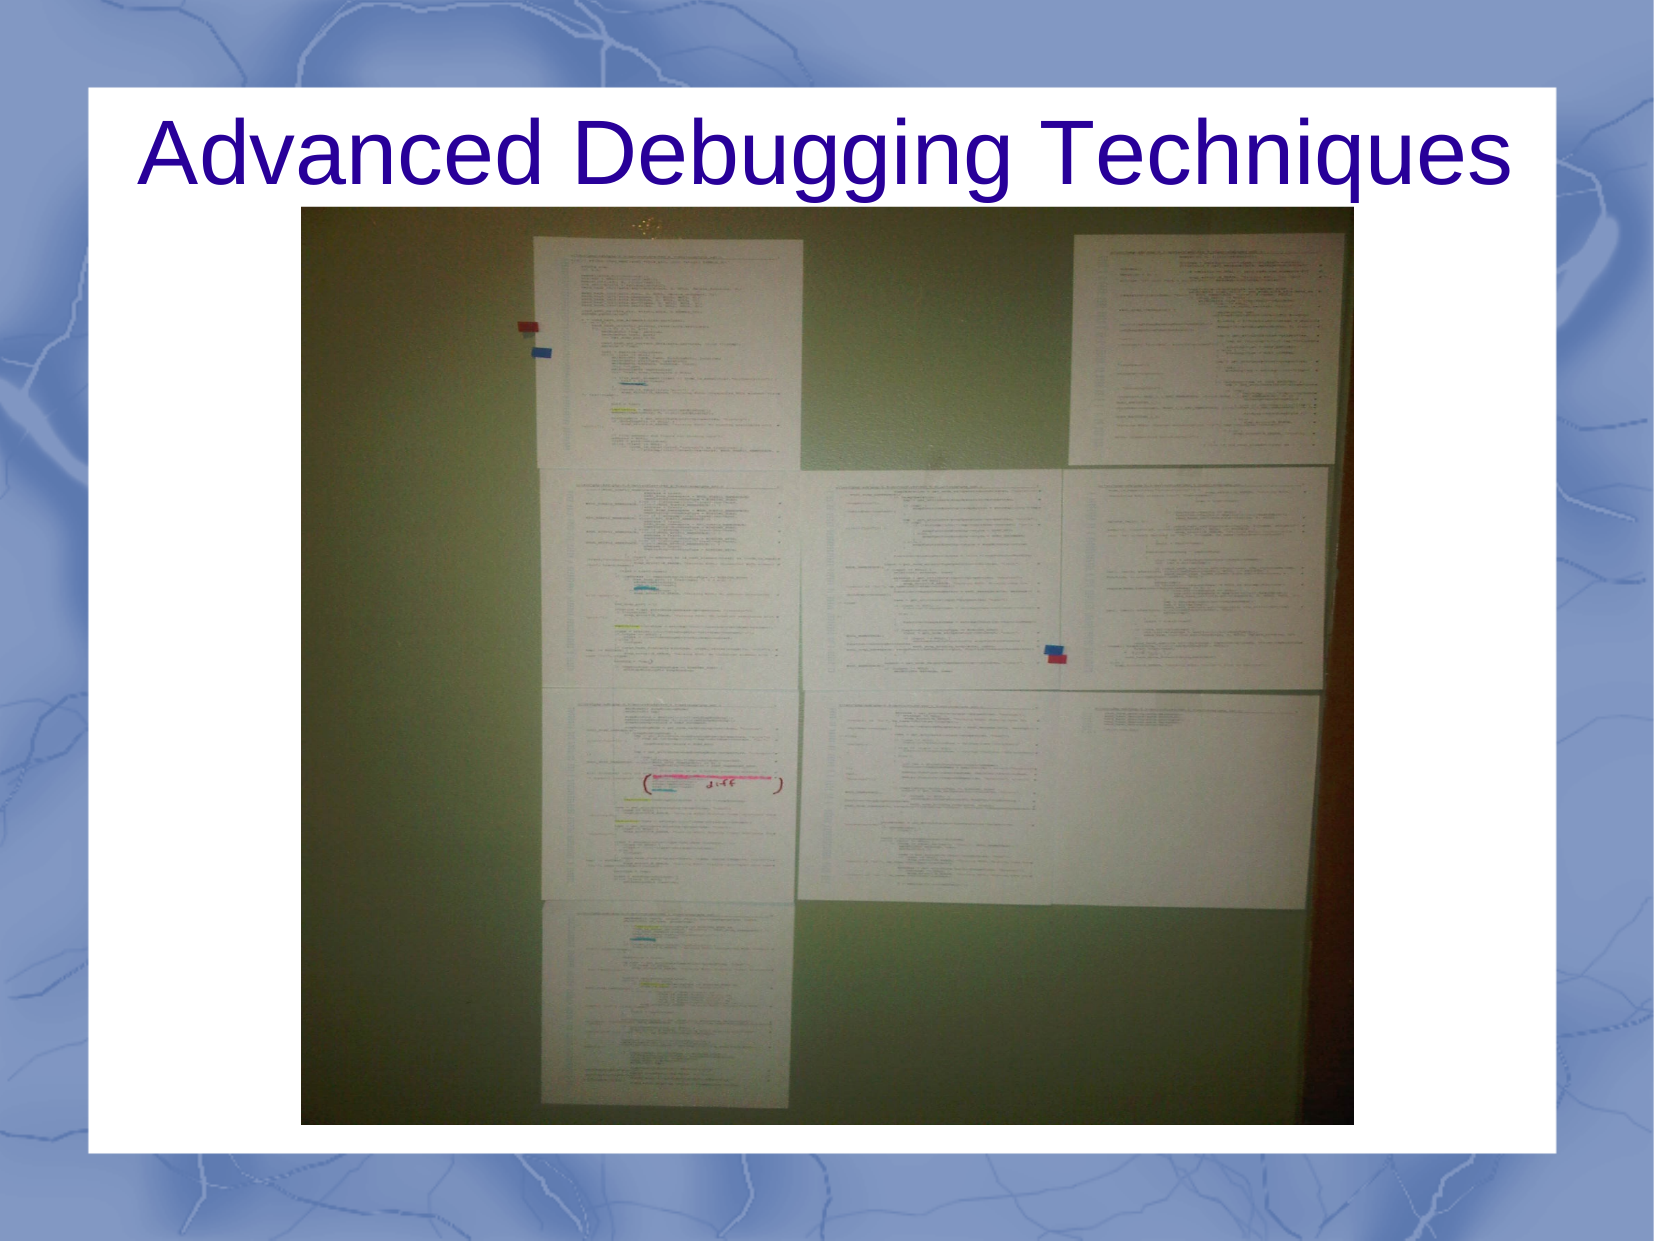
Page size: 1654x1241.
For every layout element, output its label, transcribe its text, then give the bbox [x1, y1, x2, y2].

title Advanced Debugging Techniques [82, 49, 1571, 257]
picture [0, 0, 1654, 1241]
